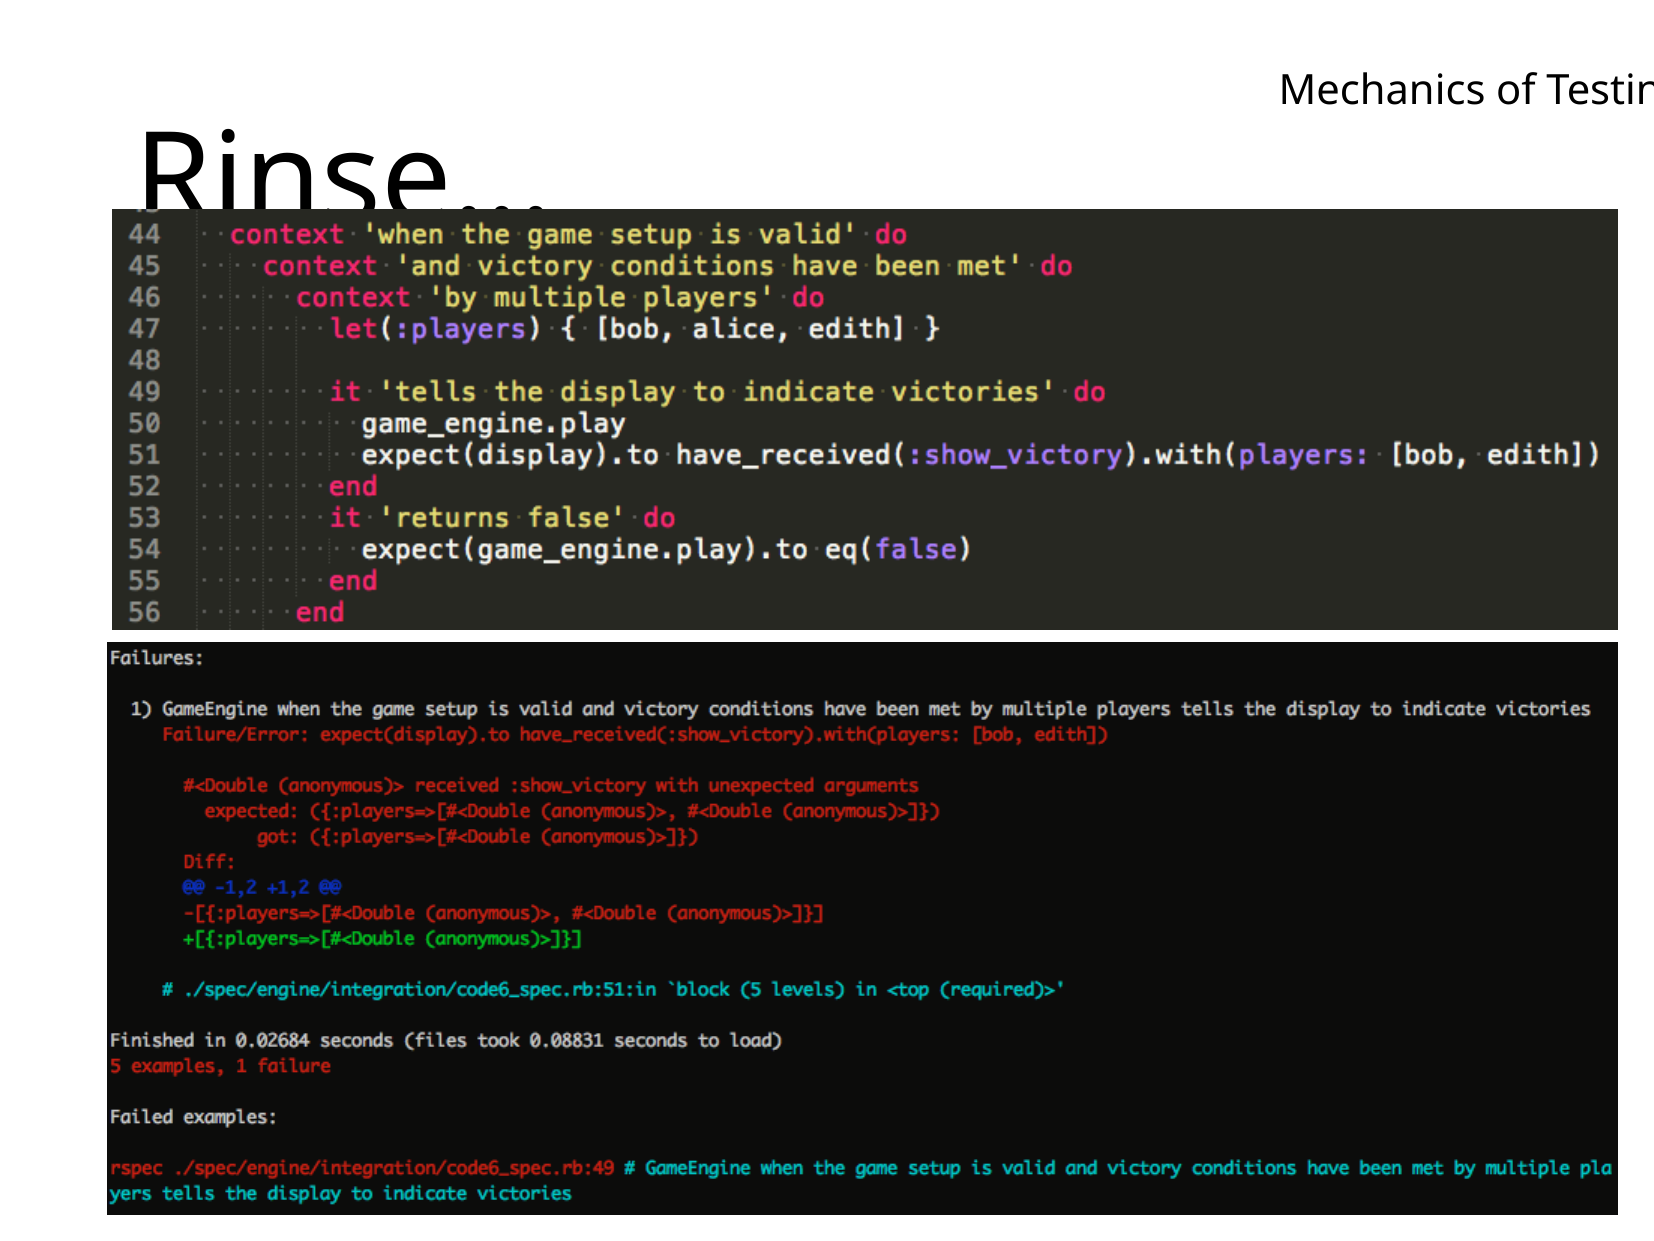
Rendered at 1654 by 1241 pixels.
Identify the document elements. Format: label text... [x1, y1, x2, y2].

text_box Rinse... [120, 80, 1508, 209]
text_box Mechanics of Testing [1263, 51, 1603, 106]
picture [112, 209, 1618, 631]
picture [107, 642, 1618, 1216]
